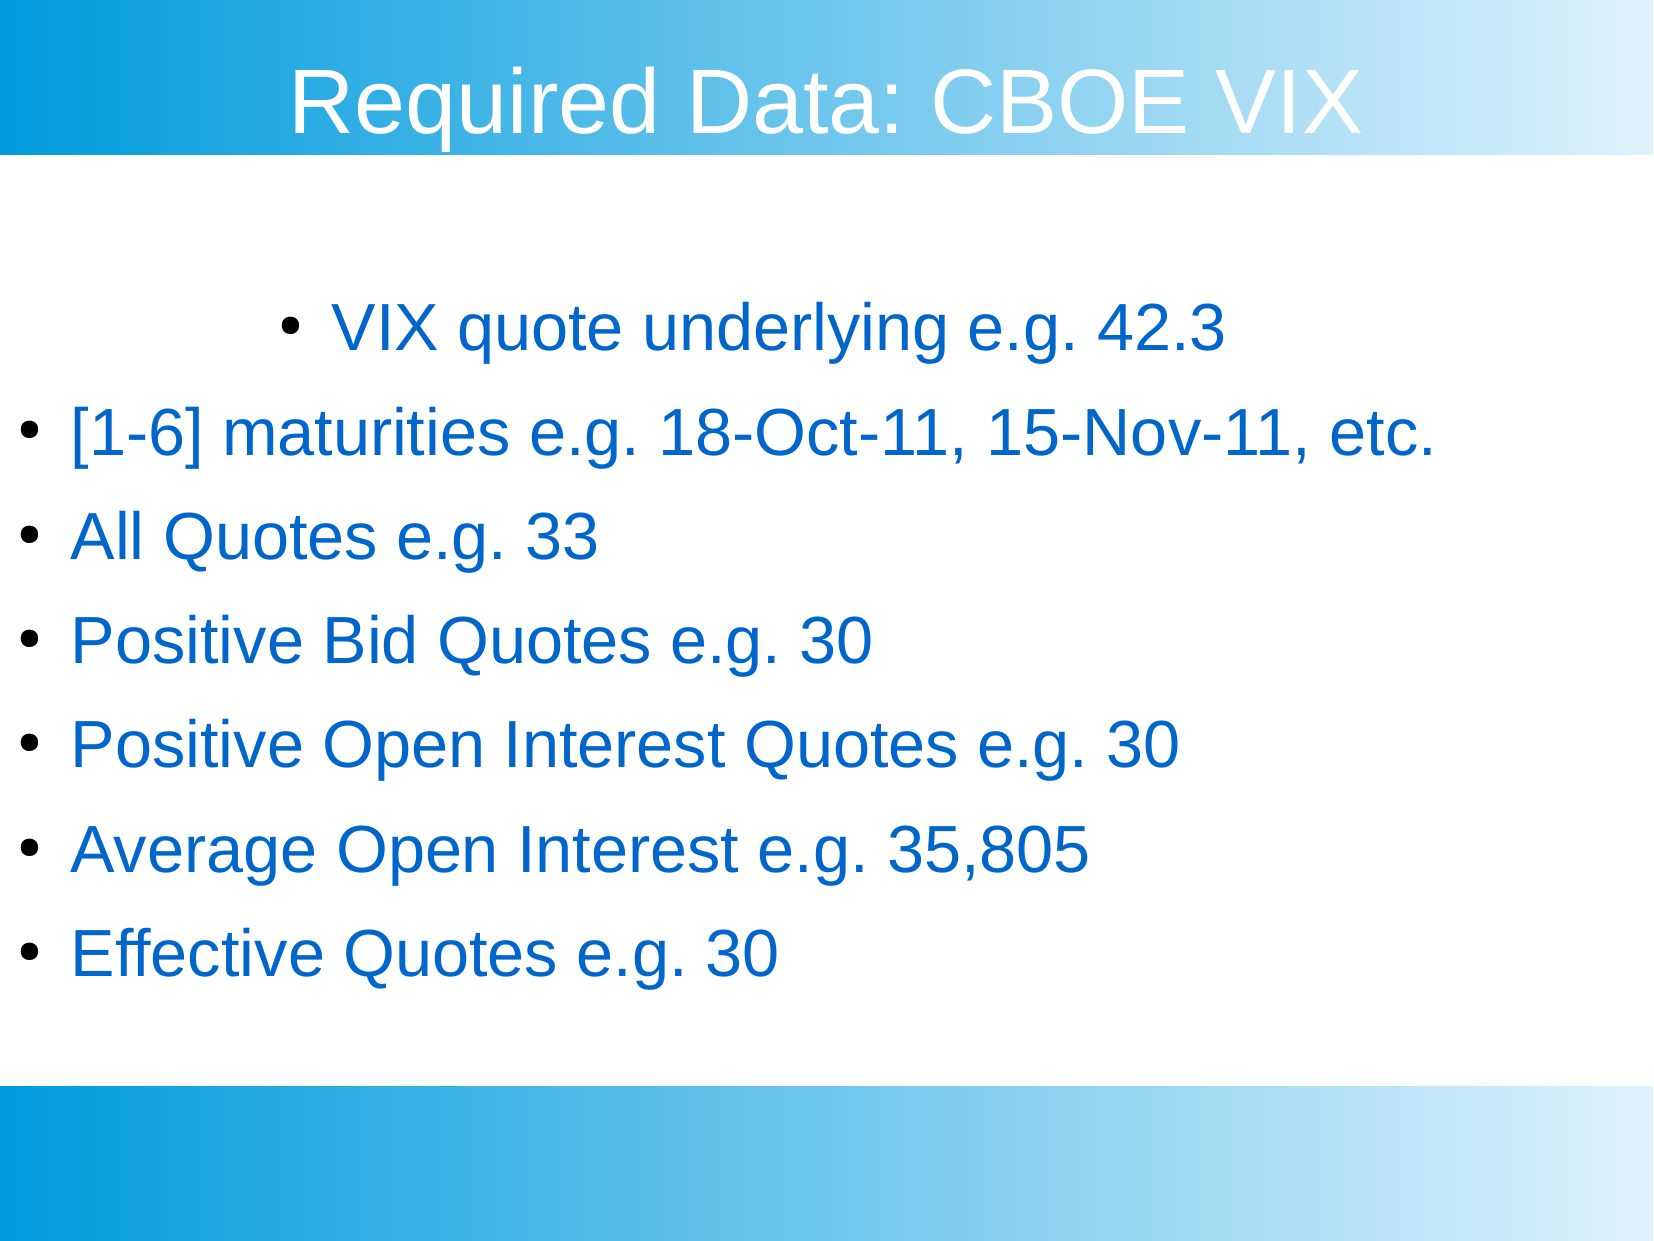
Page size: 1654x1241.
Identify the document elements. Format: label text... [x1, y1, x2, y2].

list VIX quote underlying e.g. 42.3 [1-6] maturities e.g. 18-Oct-11, 15-Nov-11, etc. All Quotes e.g. 33 Positive Bid Quotes e.g. 30 Positive Open Interest Quotes e.g. 30 Average Open Interest e.g. 35,805 Effective Quotes e.g. 30 [0, 290, 1489, 1010]
title Required Data: CBOE VIX [82, 49, 1571, 155]
